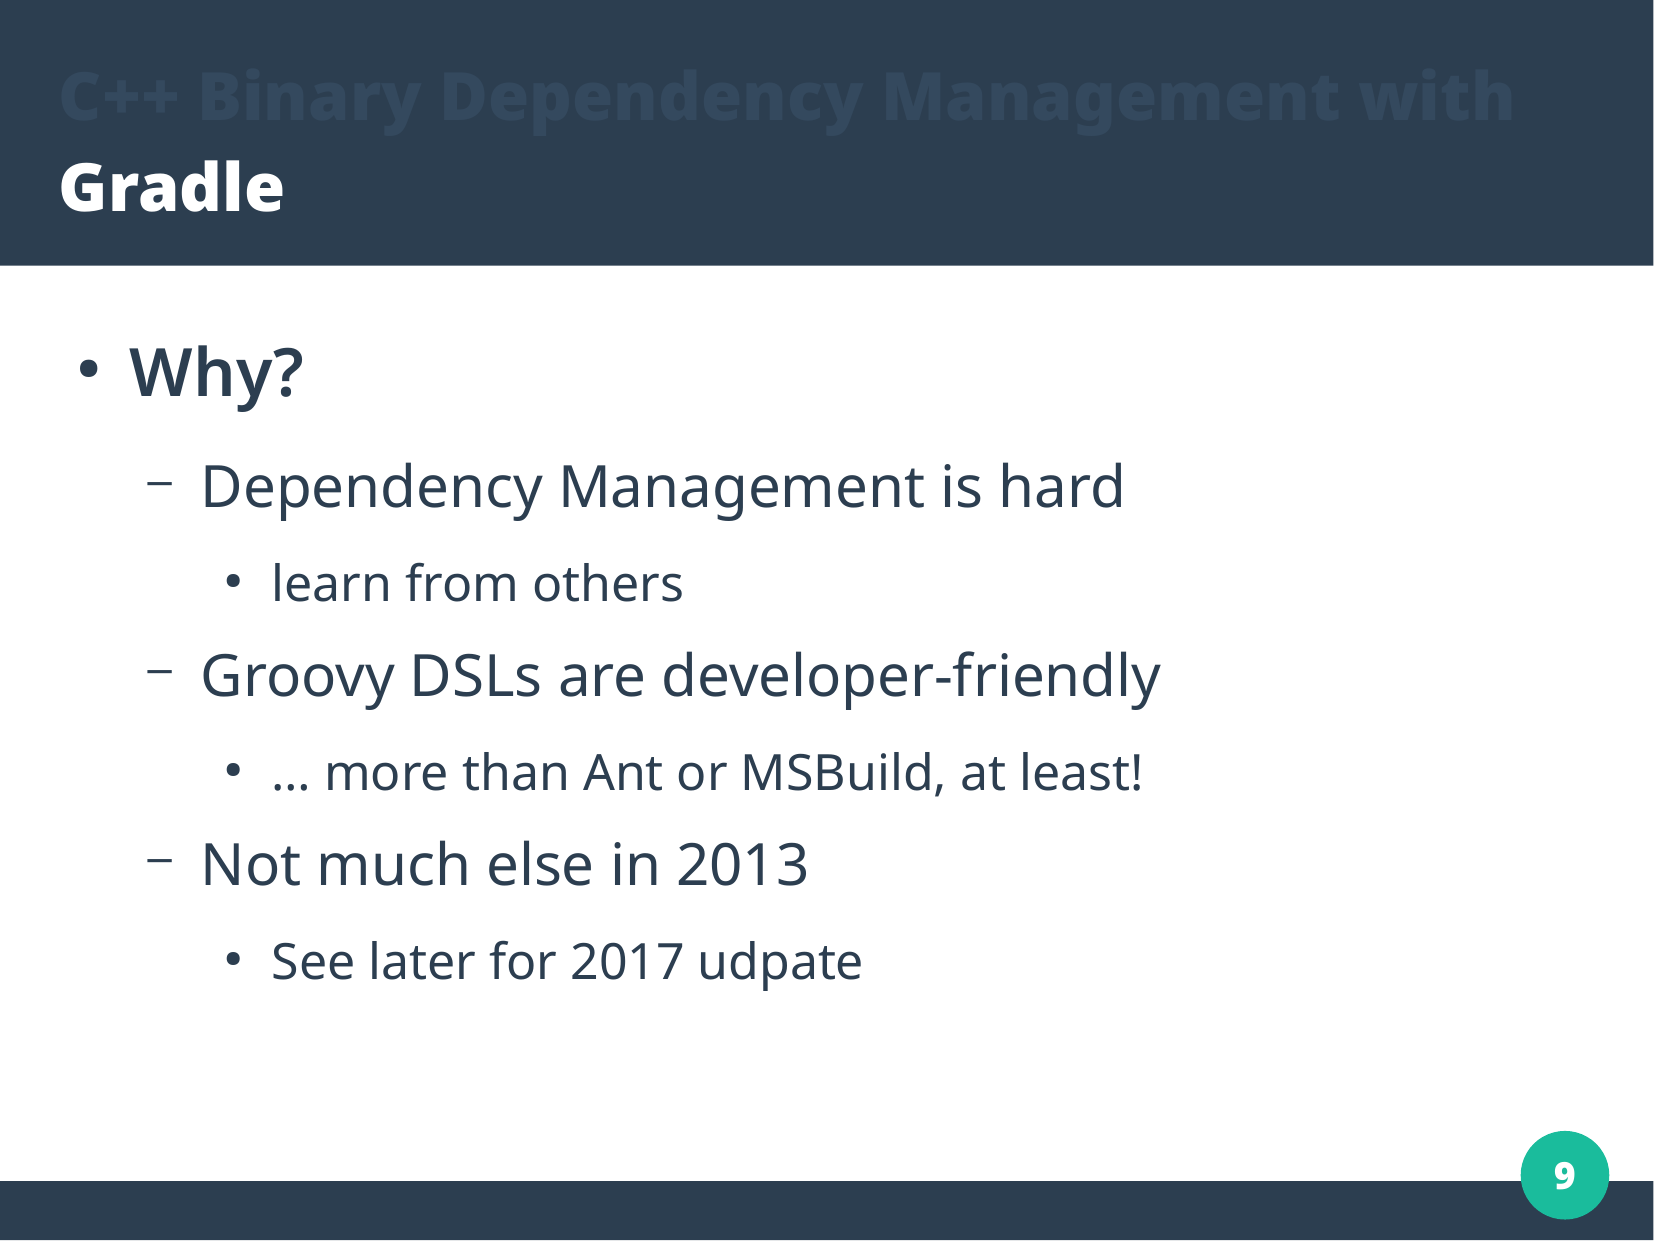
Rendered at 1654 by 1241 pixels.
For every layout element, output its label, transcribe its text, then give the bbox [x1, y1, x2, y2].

list Why? Dependency Management is hard learn from others Groovy DSLs are developer-friendly … more than Ant or MSBuild, at least! Not much else in 2013 See later for 2017 udpate [59, 324, 1595, 1152]
title C++ Binary Dependency Management with Gradle [59, 49, 1595, 207]
